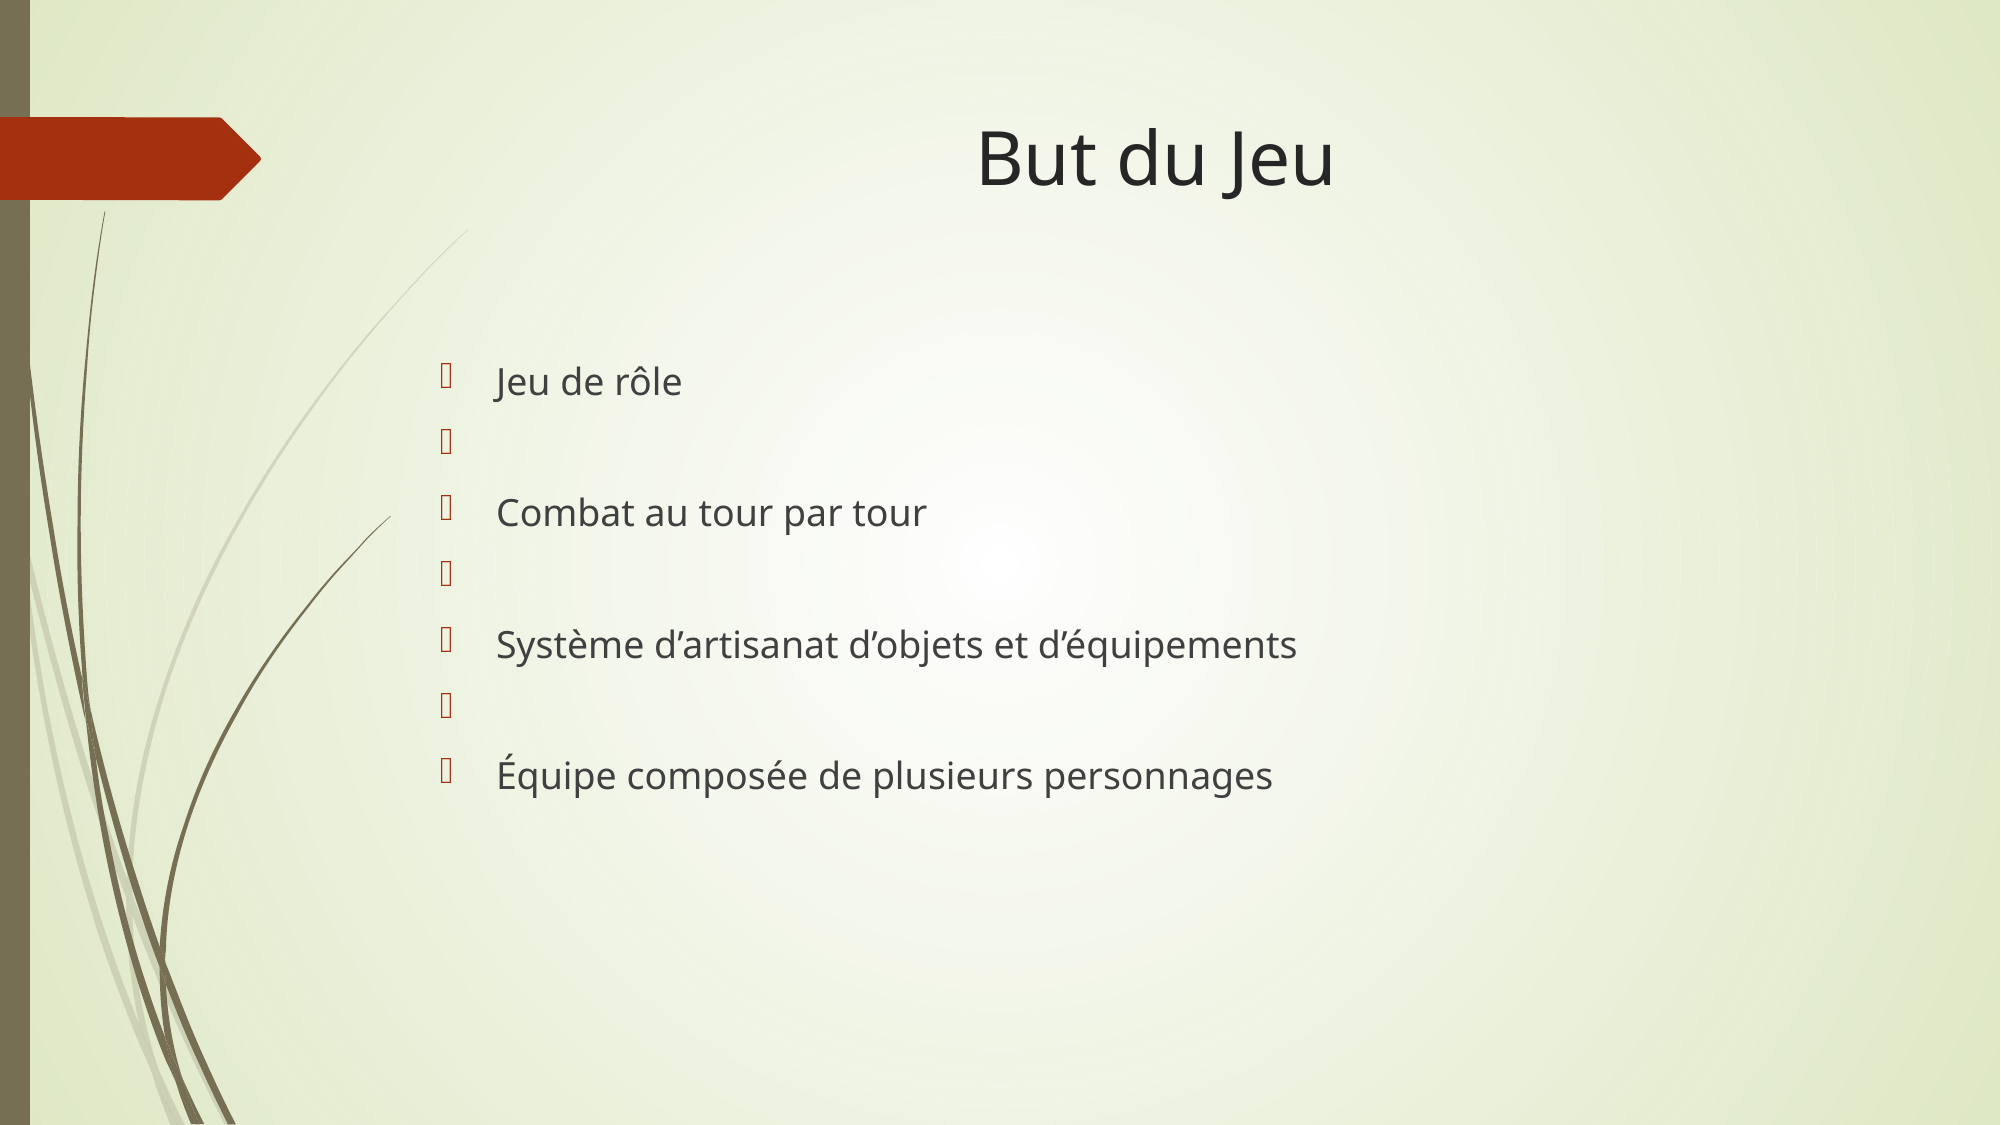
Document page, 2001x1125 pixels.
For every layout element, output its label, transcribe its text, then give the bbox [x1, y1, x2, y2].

title But du Jeu [425, 102, 1888, 313]
list Jeu de rôle Combat au tour par tour Système d’artisanat d’objets et d’équipements Équipe composée de plusieurs personnages [424, 350, 1888, 970]
